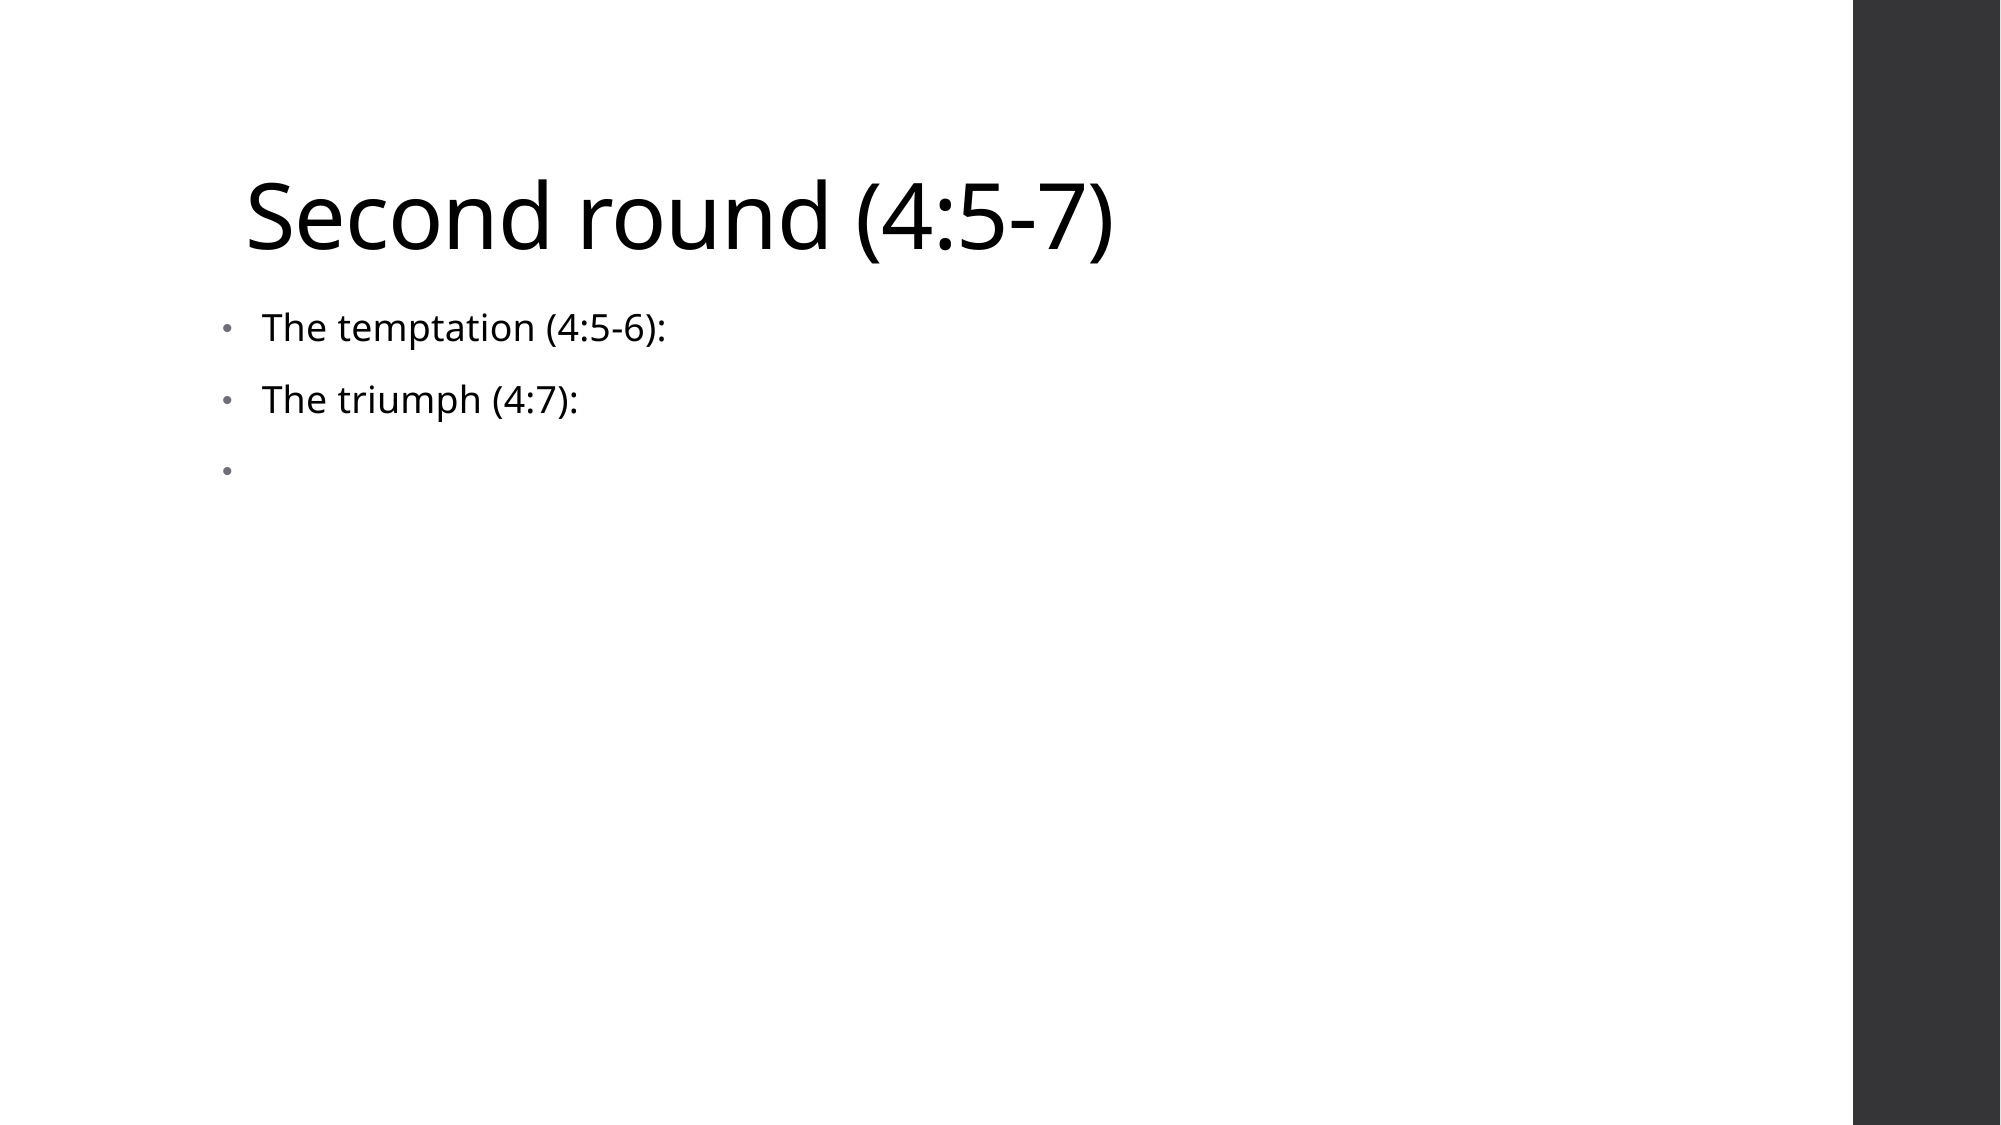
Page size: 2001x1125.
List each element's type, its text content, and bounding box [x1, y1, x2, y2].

title Second round (4:5-7) [206, 60, 1797, 278]
list The temptation (4:5-6): The triumph (4:7): [206, 299, 1617, 1014]
